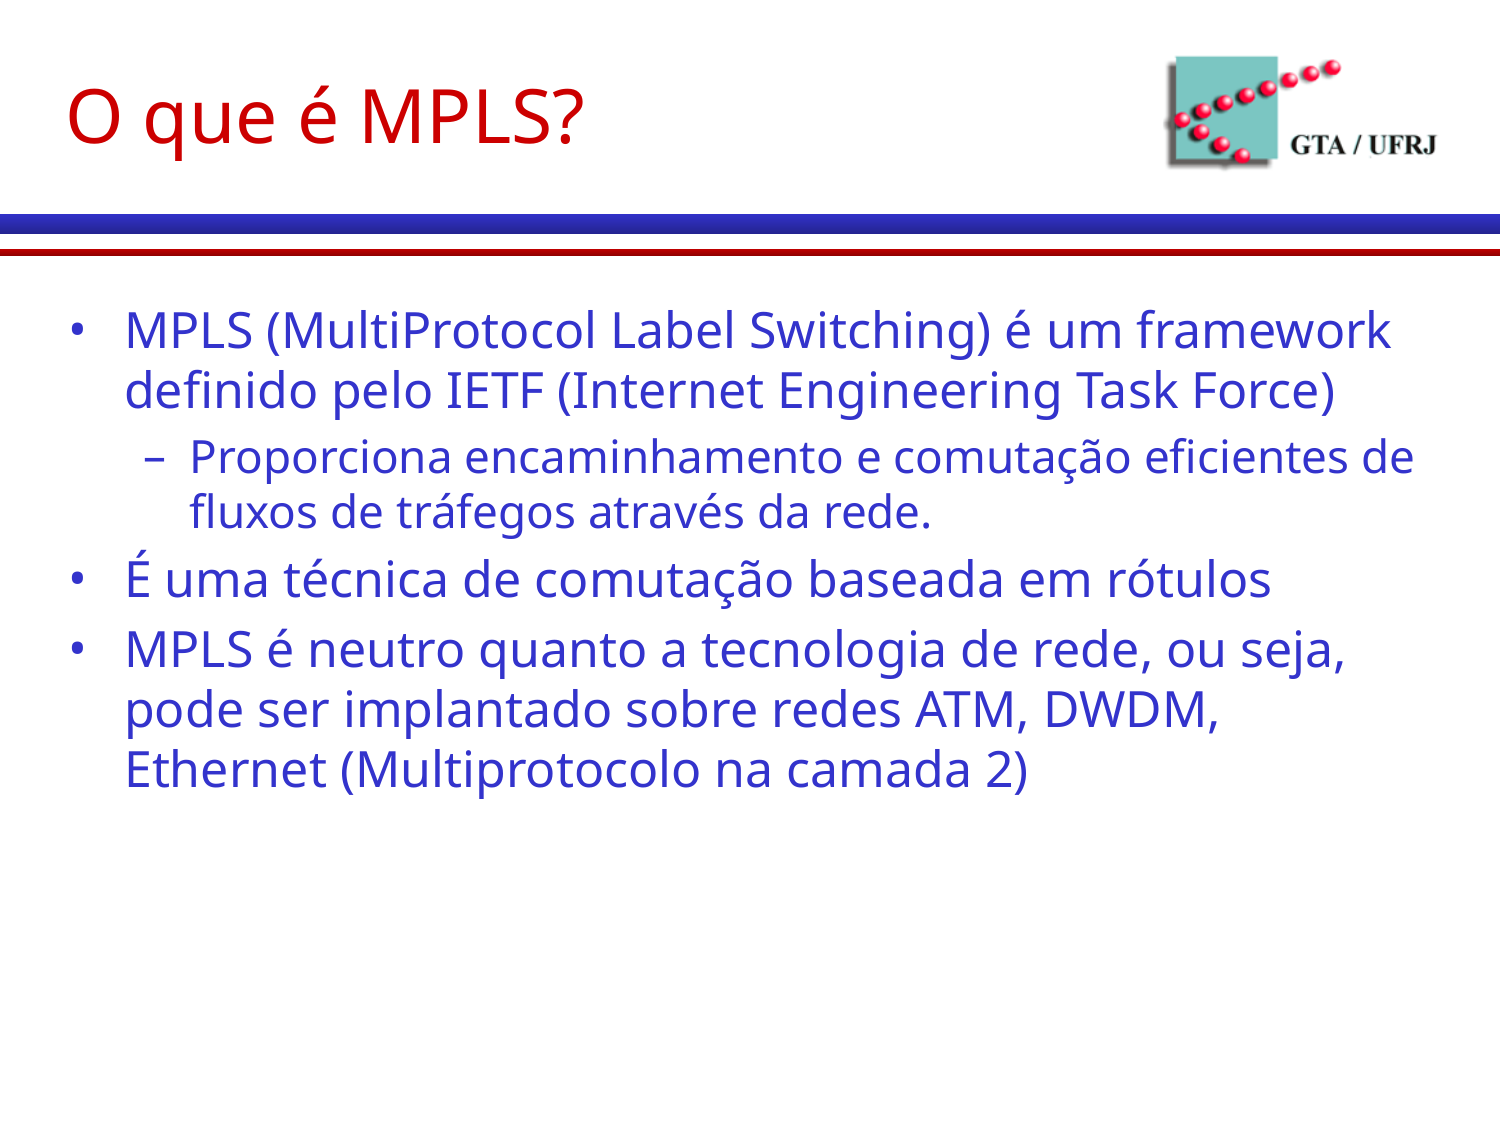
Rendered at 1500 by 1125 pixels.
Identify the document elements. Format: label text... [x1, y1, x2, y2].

title O que é MPLS? [50, 37, 1374, 189]
picture [1374, 50, 1446, 174]
list MPLS (MultiProtocol Label Switching) é um framework definido pelo IETF (Internet Engineering Task Force) Proporciona encaminhamento e comutação eficientes de fluxos de tráfegos através da rede. É uma técnica de comutação baseada em rótulos MPLS é neutro quanto a tecnologia de rede, ou seja, pode ser implantado sobre redes ATM, DWDM, Ethernet (Multiprotocolo na camada 2) [53, 290, 1447, 1083]
